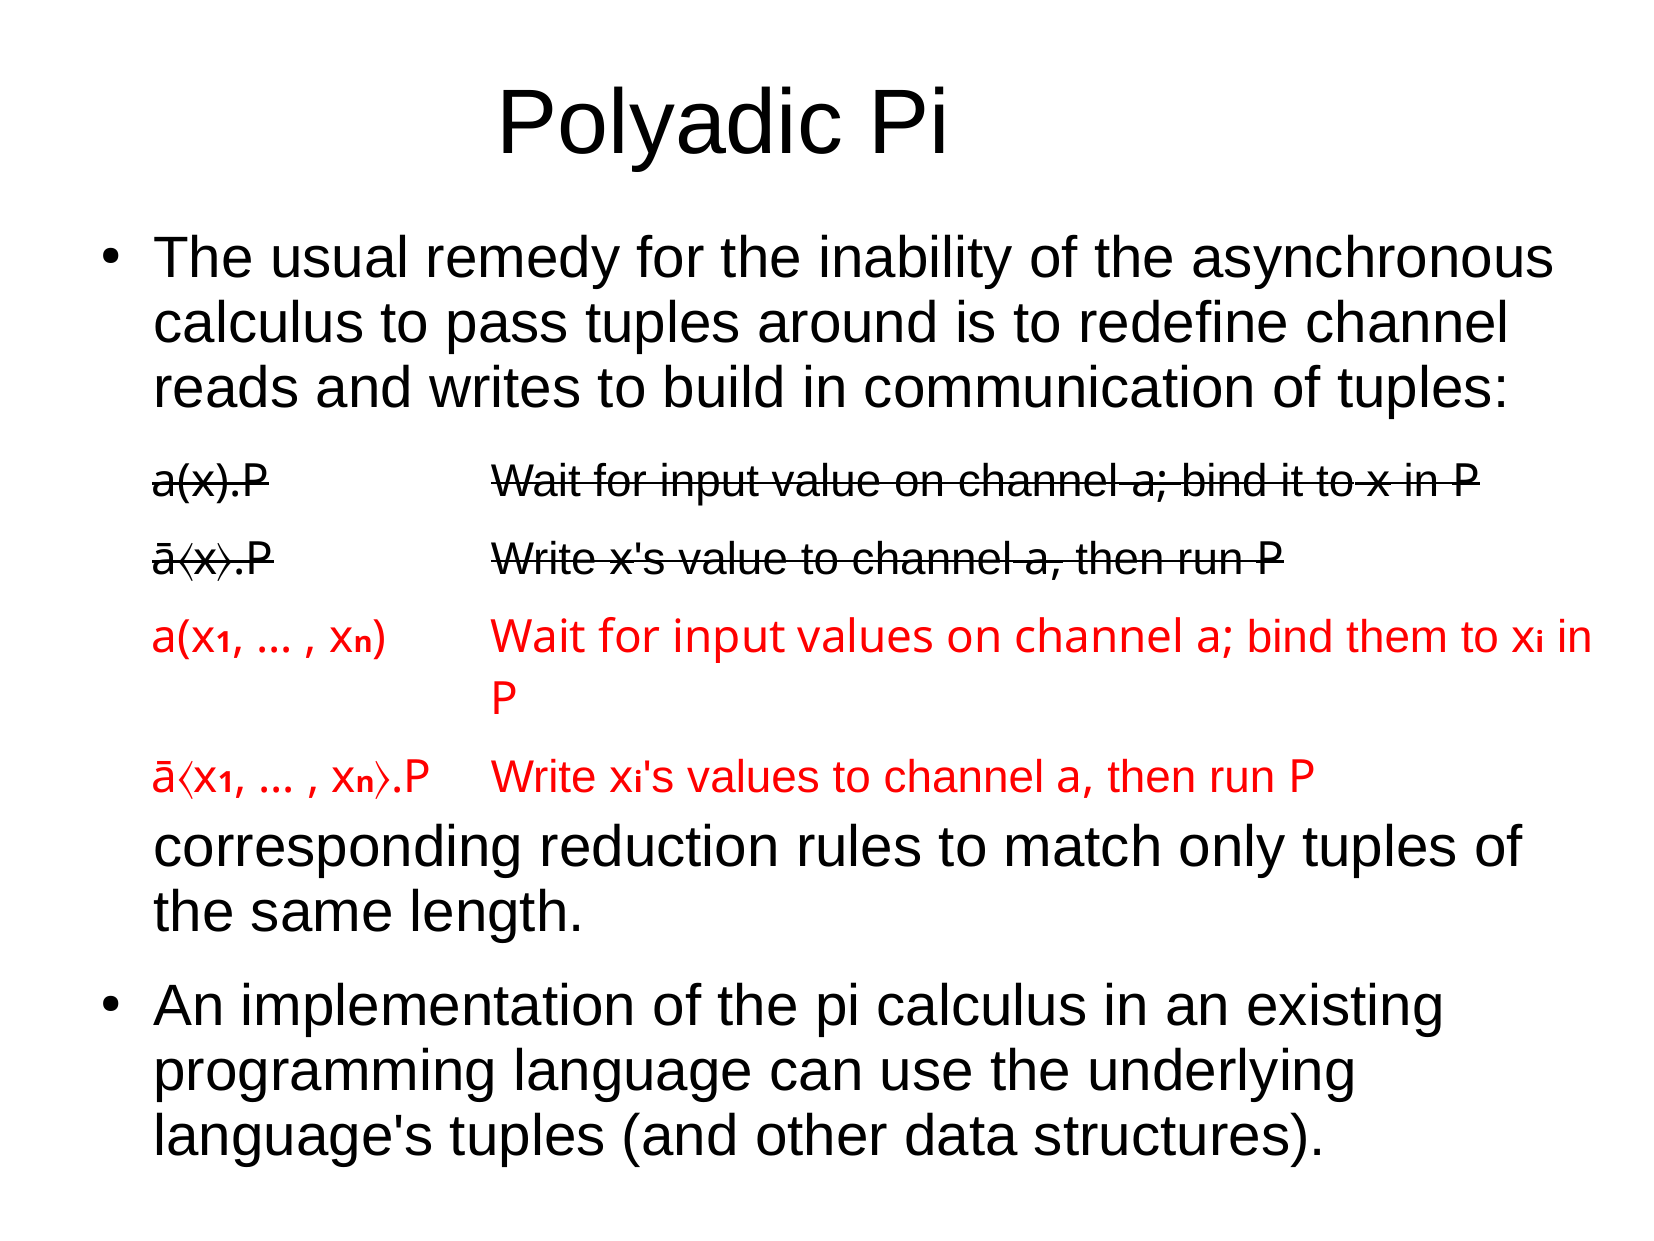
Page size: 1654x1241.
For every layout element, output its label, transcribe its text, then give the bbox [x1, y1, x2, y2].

table_cell [101, 737, 137, 814]
table_cell Write xi's values to channel a, then run P [477, 737, 1639, 814]
table_header [101, 440, 137, 517]
table_cell [101, 518, 137, 595]
list The usual remedy for the inability of the asynchronous calculus to pass tuples around is to redefine channel reads and writes to build in communication of tuples: although this means you must also change the corresponding reduction rules to match only tuples of the same length. An implementation of the pi calculus in an existing programming language can use the underlying language's tuples (and other data structures). [82, 225, 1571, 1216]
table_header Wait for input value on channel a; bind it to x in P [477, 440, 1639, 517]
table_cell ā〈x〉.P [138, 518, 476, 595]
title Polyadic Pi [82, 49, 1366, 196]
table_header a(x).P [138, 440, 476, 517]
table_cell ā〈x1, … , xn〉.P [138, 737, 476, 814]
table_cell a(x1, … , xn) [138, 596, 476, 736]
table_cell Wait for input values on channel a; bind them to xi in P [477, 596, 1639, 736]
table_cell [101, 596, 137, 736]
table_cell Write x's value to channel a, then run P [477, 518, 1639, 595]
